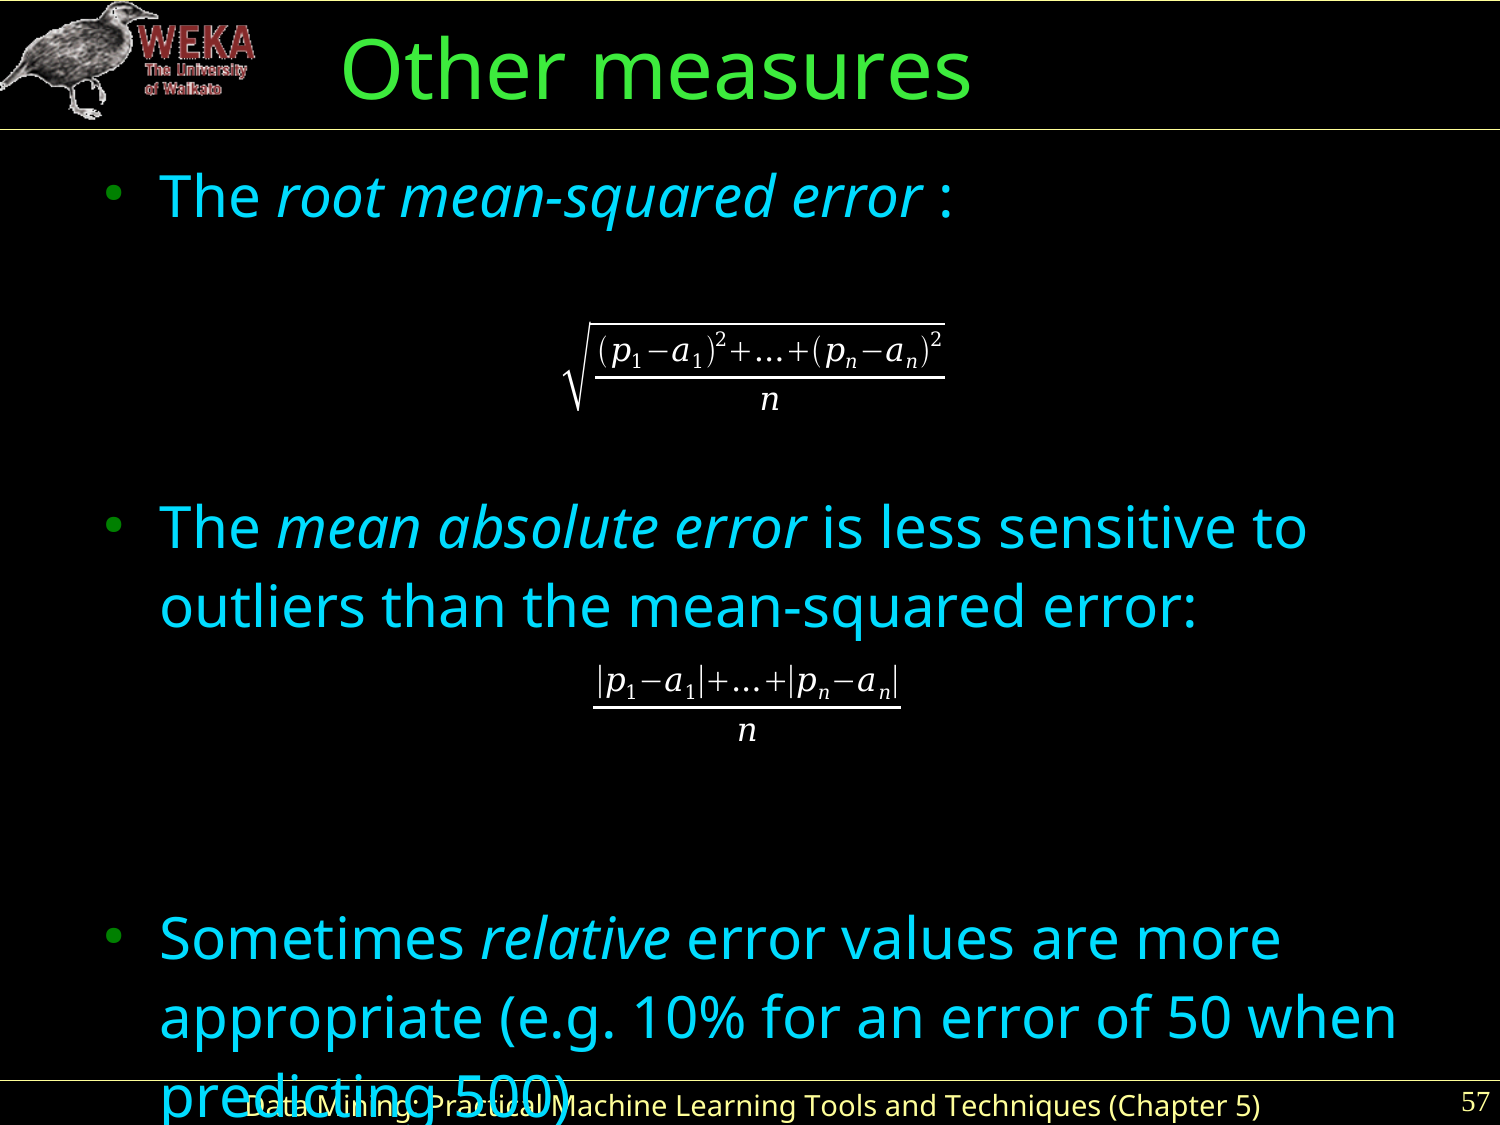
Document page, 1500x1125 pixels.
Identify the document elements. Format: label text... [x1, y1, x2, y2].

chart [554, 320, 953, 419]
chart [586, 660, 909, 749]
text_box The root mean-squared error : The mean absolute error is less sensitive to outliers than the mean-squared error: Sometimes relative error values are more appropriate (e.g. 10% for an error of 50 when predicting 500) [88, 147, 1418, 1029]
title Other measures [324, 0, 1500, 148]
picture [0, 1, 266, 129]
